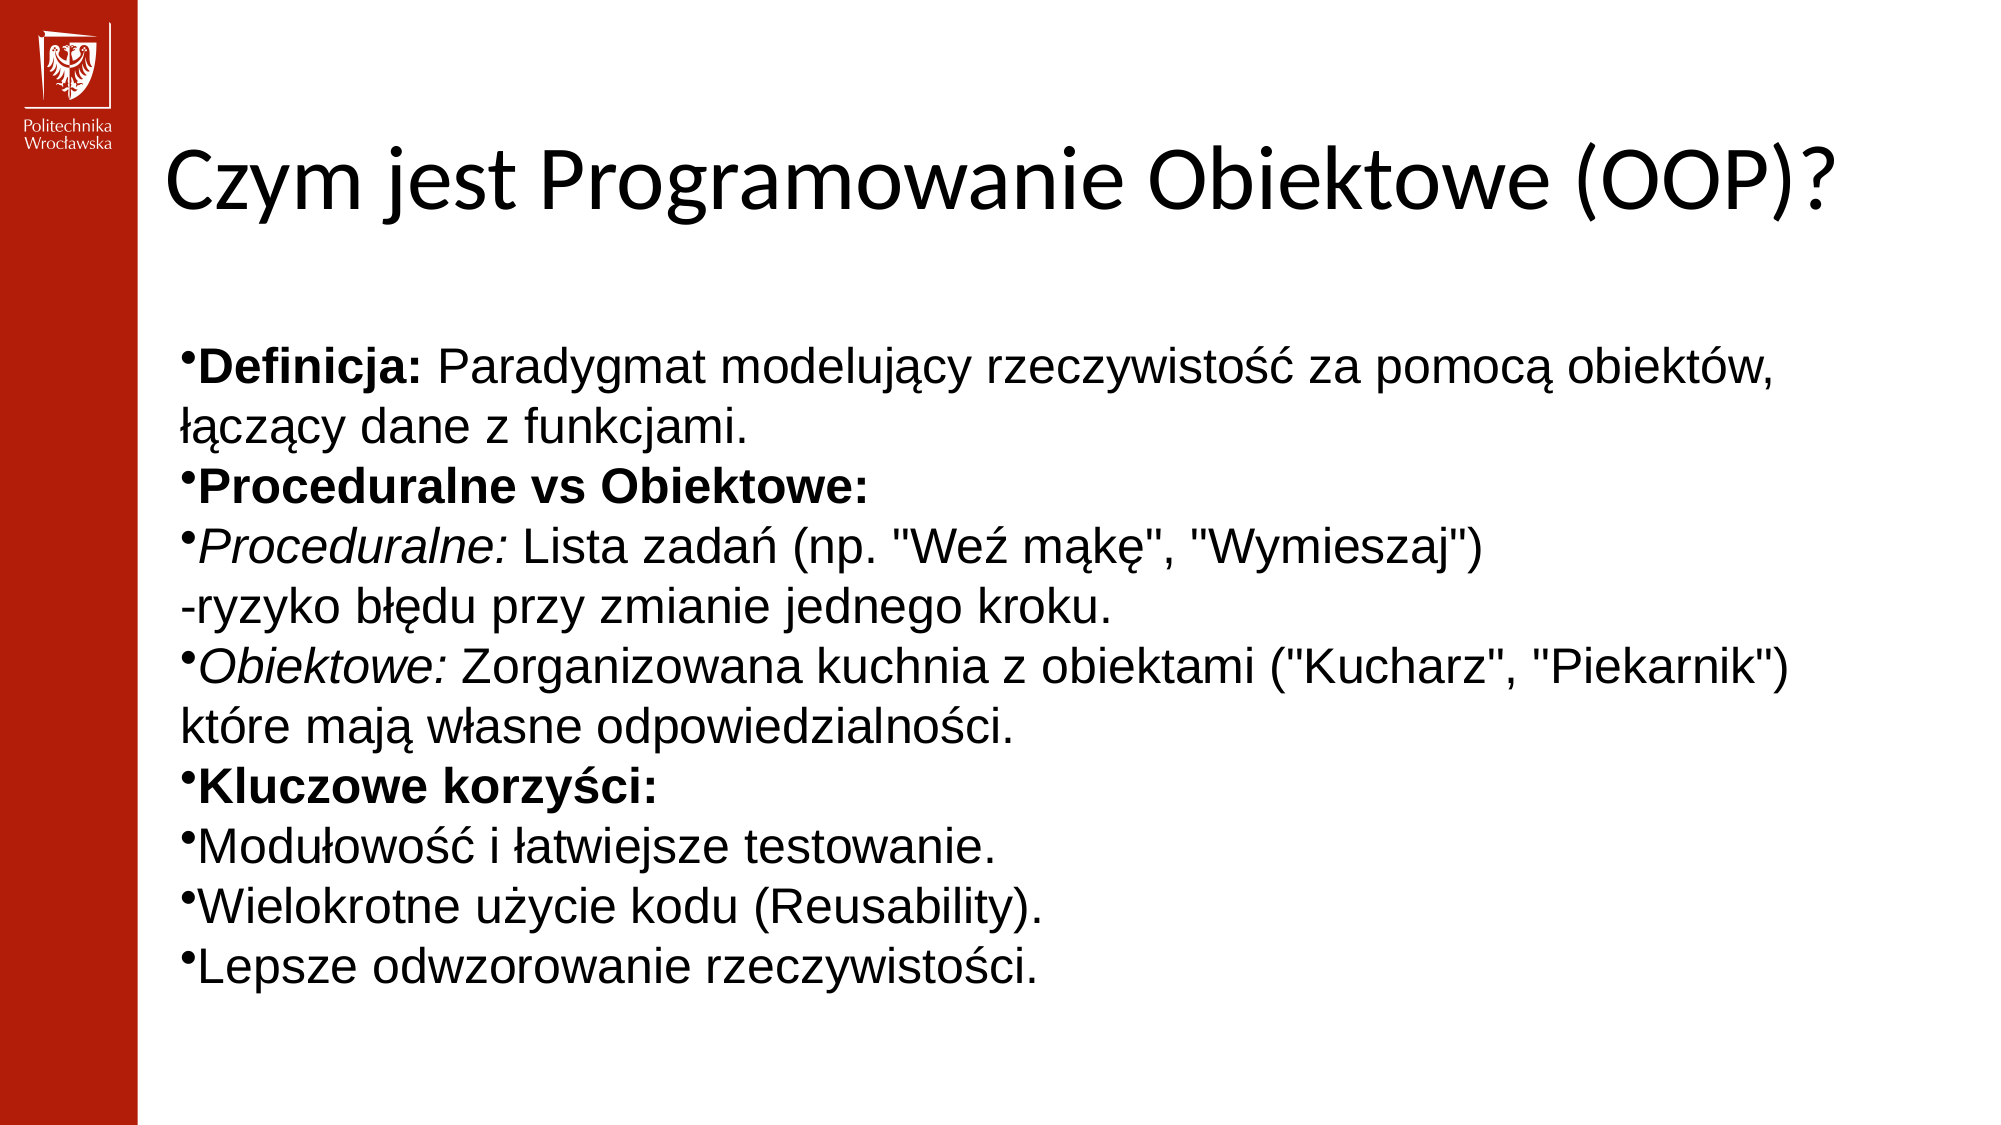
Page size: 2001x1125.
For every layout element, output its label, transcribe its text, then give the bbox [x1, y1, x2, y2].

list Definicja: Paradygmat modelujący rzeczywistość za pomocą obiektów, łączący dane z funkcjami. Proceduralne vs Obiektowe: Proceduralne: Lista zadań (np. "Weź mąkę", "Wymieszaj") -ryzyko błędu przy zmianie jednego kroku. Obiektowe: Zorganizowana kuchnia z obiektami ("Kucharz", "Piekarnik") które mają własne odpowiedzialności. Kluczowe korzyści: Modułowość i łatwiejsze testowanie. Wielokrotne użycie kodu (Reusability). Lepsze odwzorowanie rzeczywistości. [165, 326, 1825, 1047]
list Czym jest Programowanie Obiektowe (OOP)? [165, 101, 1978, 244]
picture [24, 22, 112, 149]
